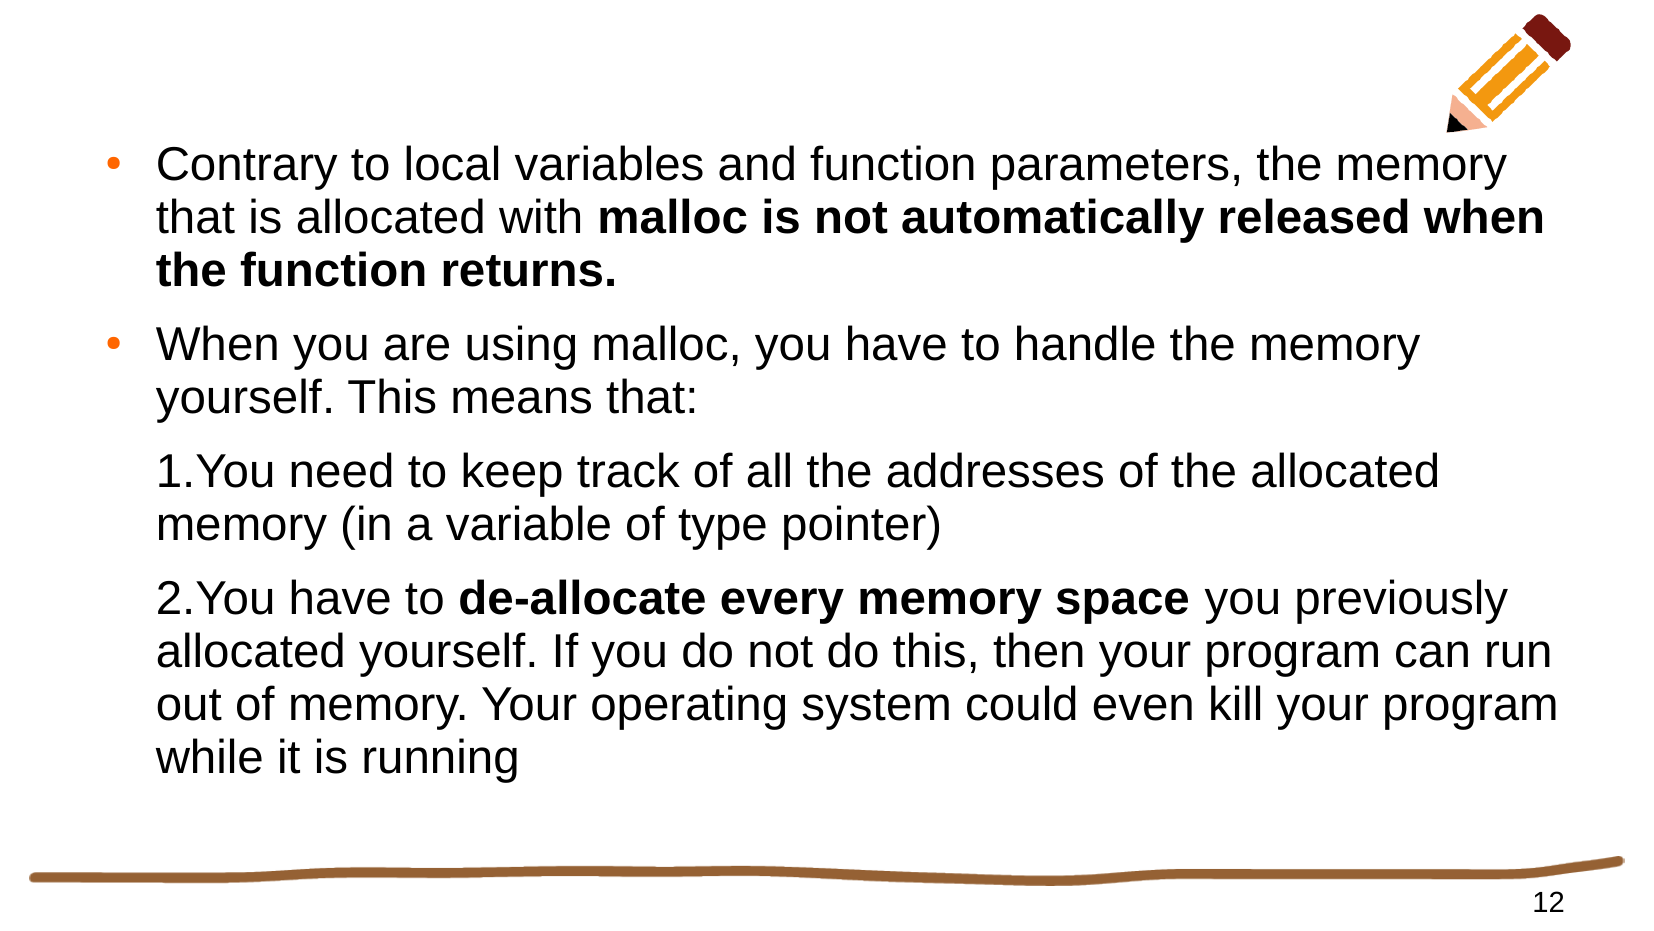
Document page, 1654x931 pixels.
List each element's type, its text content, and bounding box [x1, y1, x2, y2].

picture [1446, 14, 1571, 133]
list Contrary to local variables and function parameters, the memory that is allocated with malloc is not automatically released when the function returns. When you are using malloc, you have to handle the memory yourself. This means that: 1.You need to keep track of all the addresses of the allocated memory (in a variable of type pointer) 2.You have to de-allocate every memory space you previously allocated yourself. If you do not do this, then your program can run out of memory. Your operating system could even kill your program while it is running [88, 137, 1576, 788]
picture [29, 856, 1625, 886]
